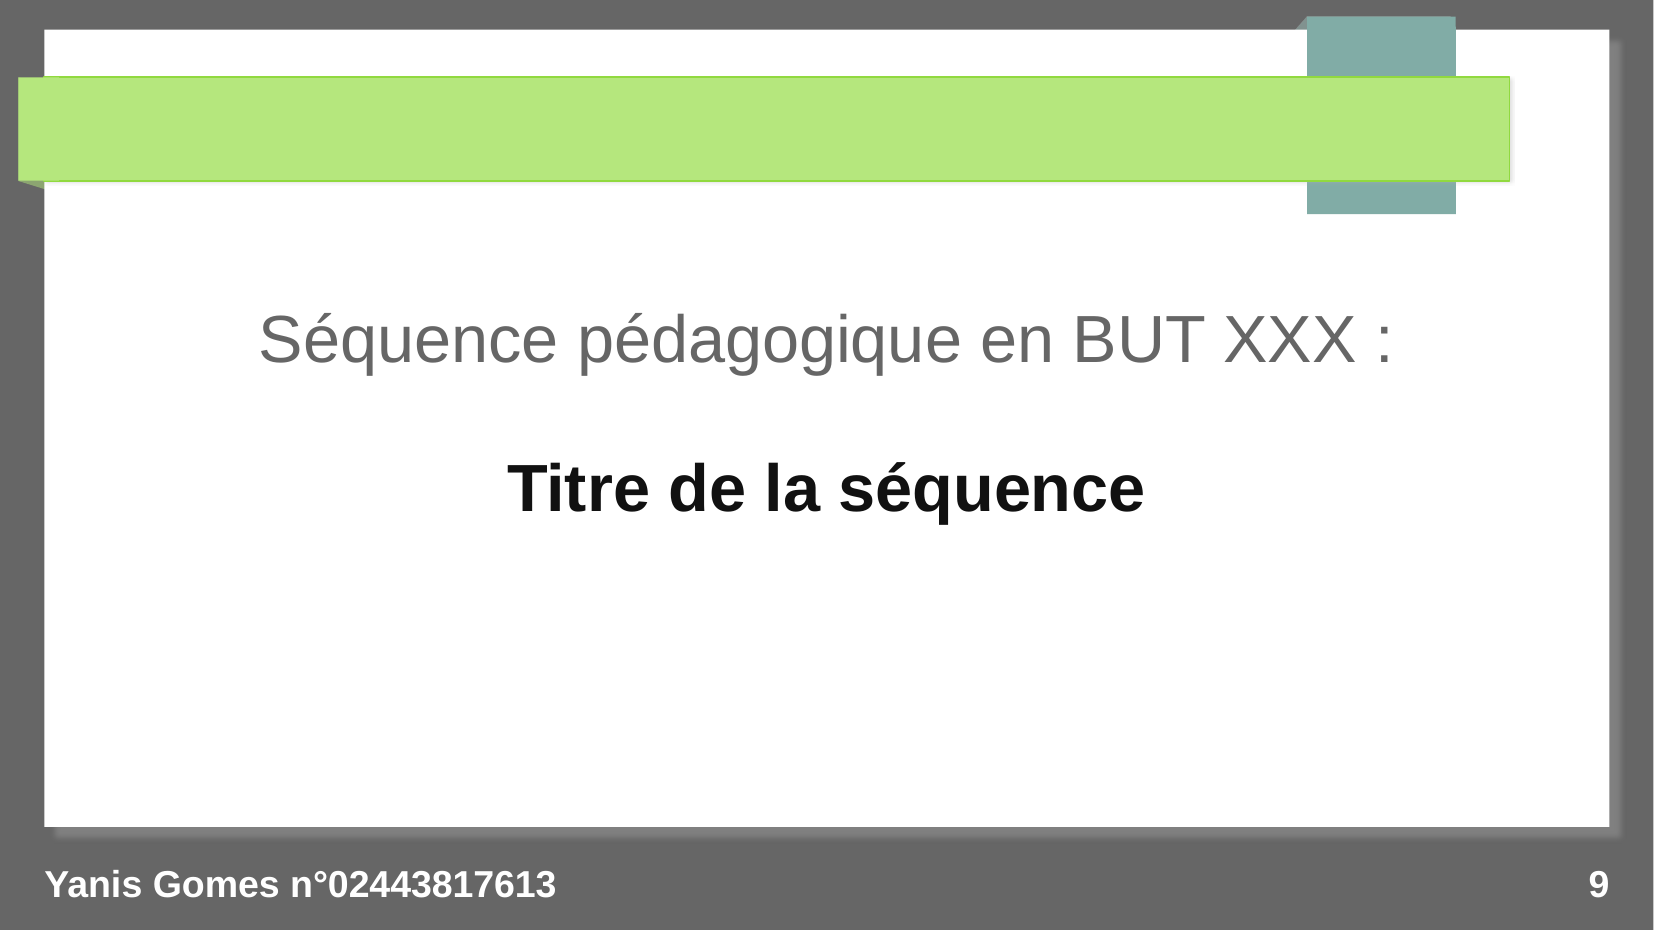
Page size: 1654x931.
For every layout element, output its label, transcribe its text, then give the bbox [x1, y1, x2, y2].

subtitle Séquence pédagogique en BUT XXX : Titre de la séquence [88, 221, 1565, 813]
text_box <numéro> [974, 856, 1625, 916]
text_box Yanis Gomes n°02443817613 [29, 856, 680, 916]
